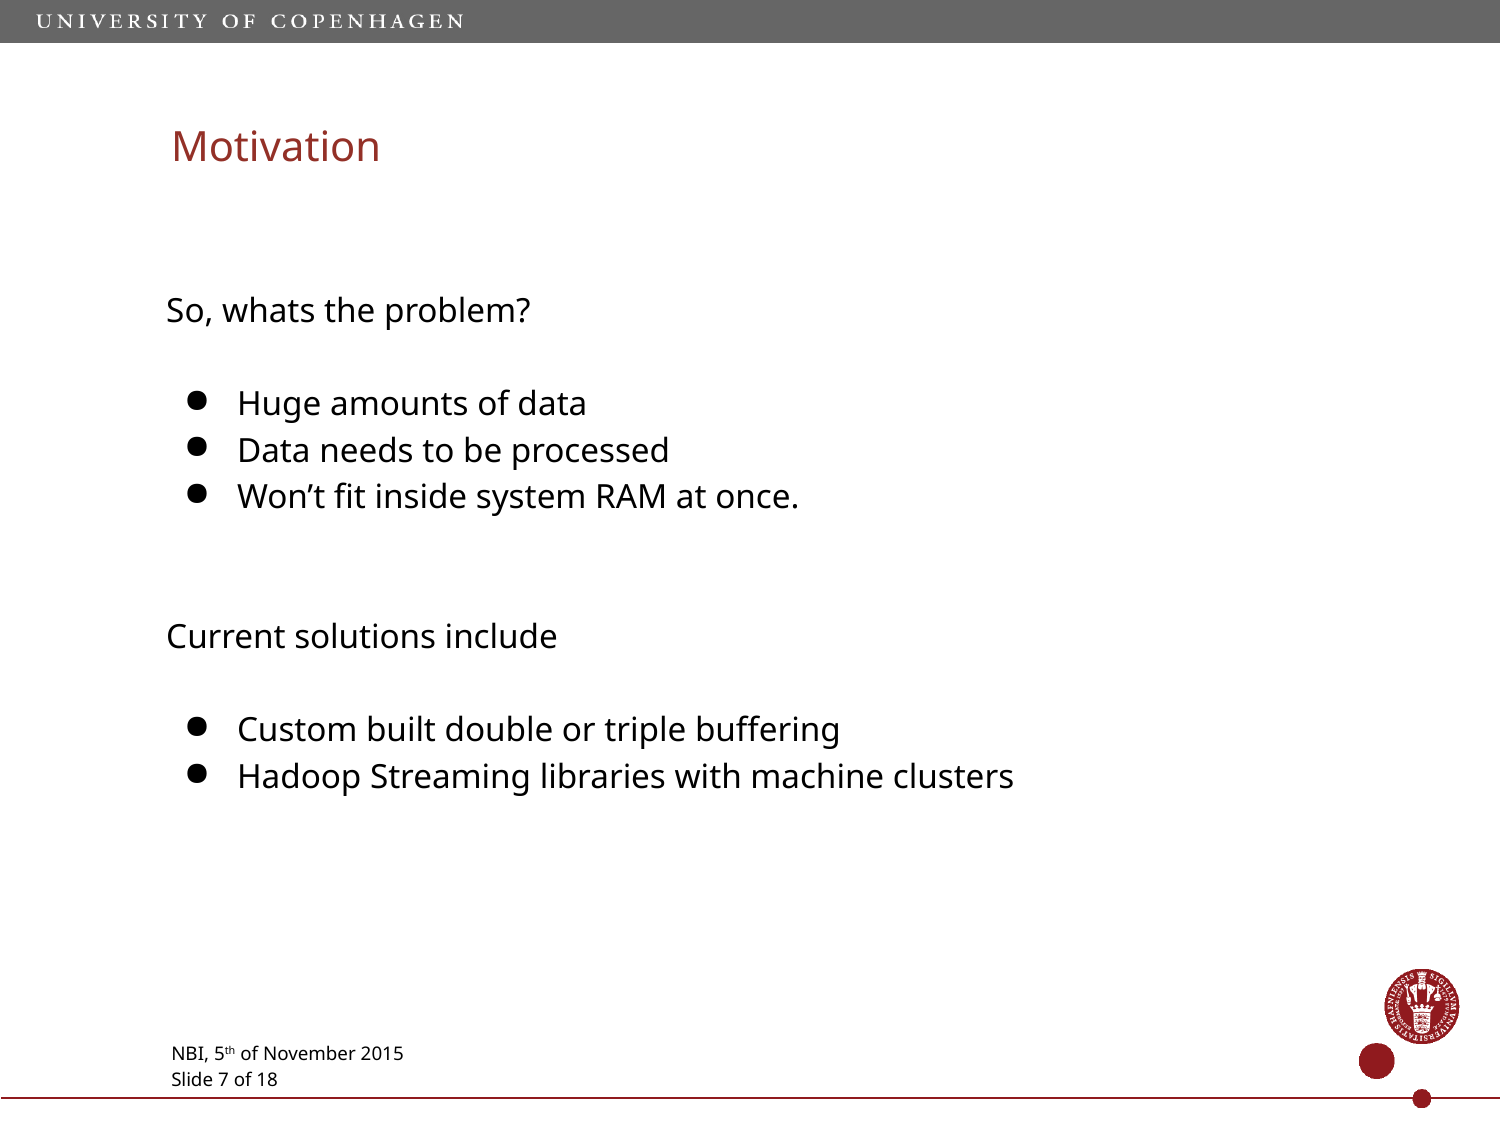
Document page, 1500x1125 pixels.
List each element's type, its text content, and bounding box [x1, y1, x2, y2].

list So, whats the problem? Huge amounts of data Data needs to be processed Won’t fit inside system RAM at once. Current solutions include Custom built double or triple buffering Hadoop Streaming libraries with machine clusters [166, 289, 1246, 603]
slide_number Slide <number> of 18 [171, 1067, 522, 1092]
slide_number NBI, 5th of November 2015 [171, 1041, 1251, 1066]
picture [0, 910, 1500, 1122]
title Motivation [171, 75, 1250, 171]
